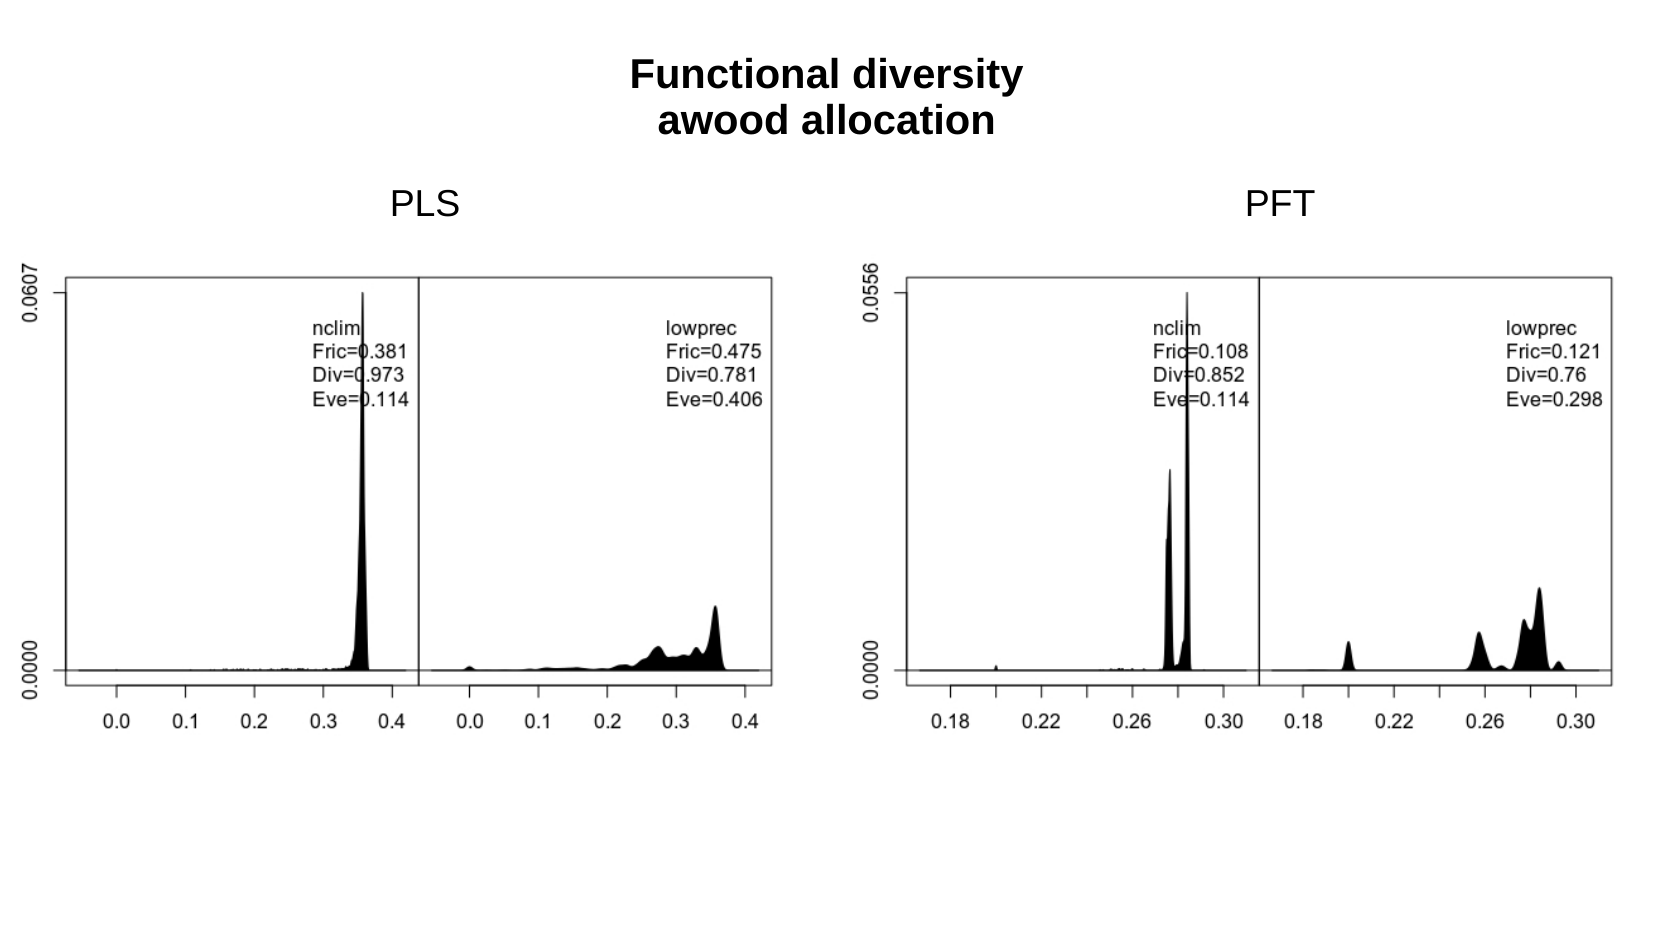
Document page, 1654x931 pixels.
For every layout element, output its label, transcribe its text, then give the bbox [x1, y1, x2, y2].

title Functional diversity awood allocation [82, 19, 1571, 175]
text_box PLS [375, 174, 556, 225]
text_box PFT [1230, 174, 1411, 226]
picture [0, 254, 796, 781]
picture [810, 254, 1636, 781]
